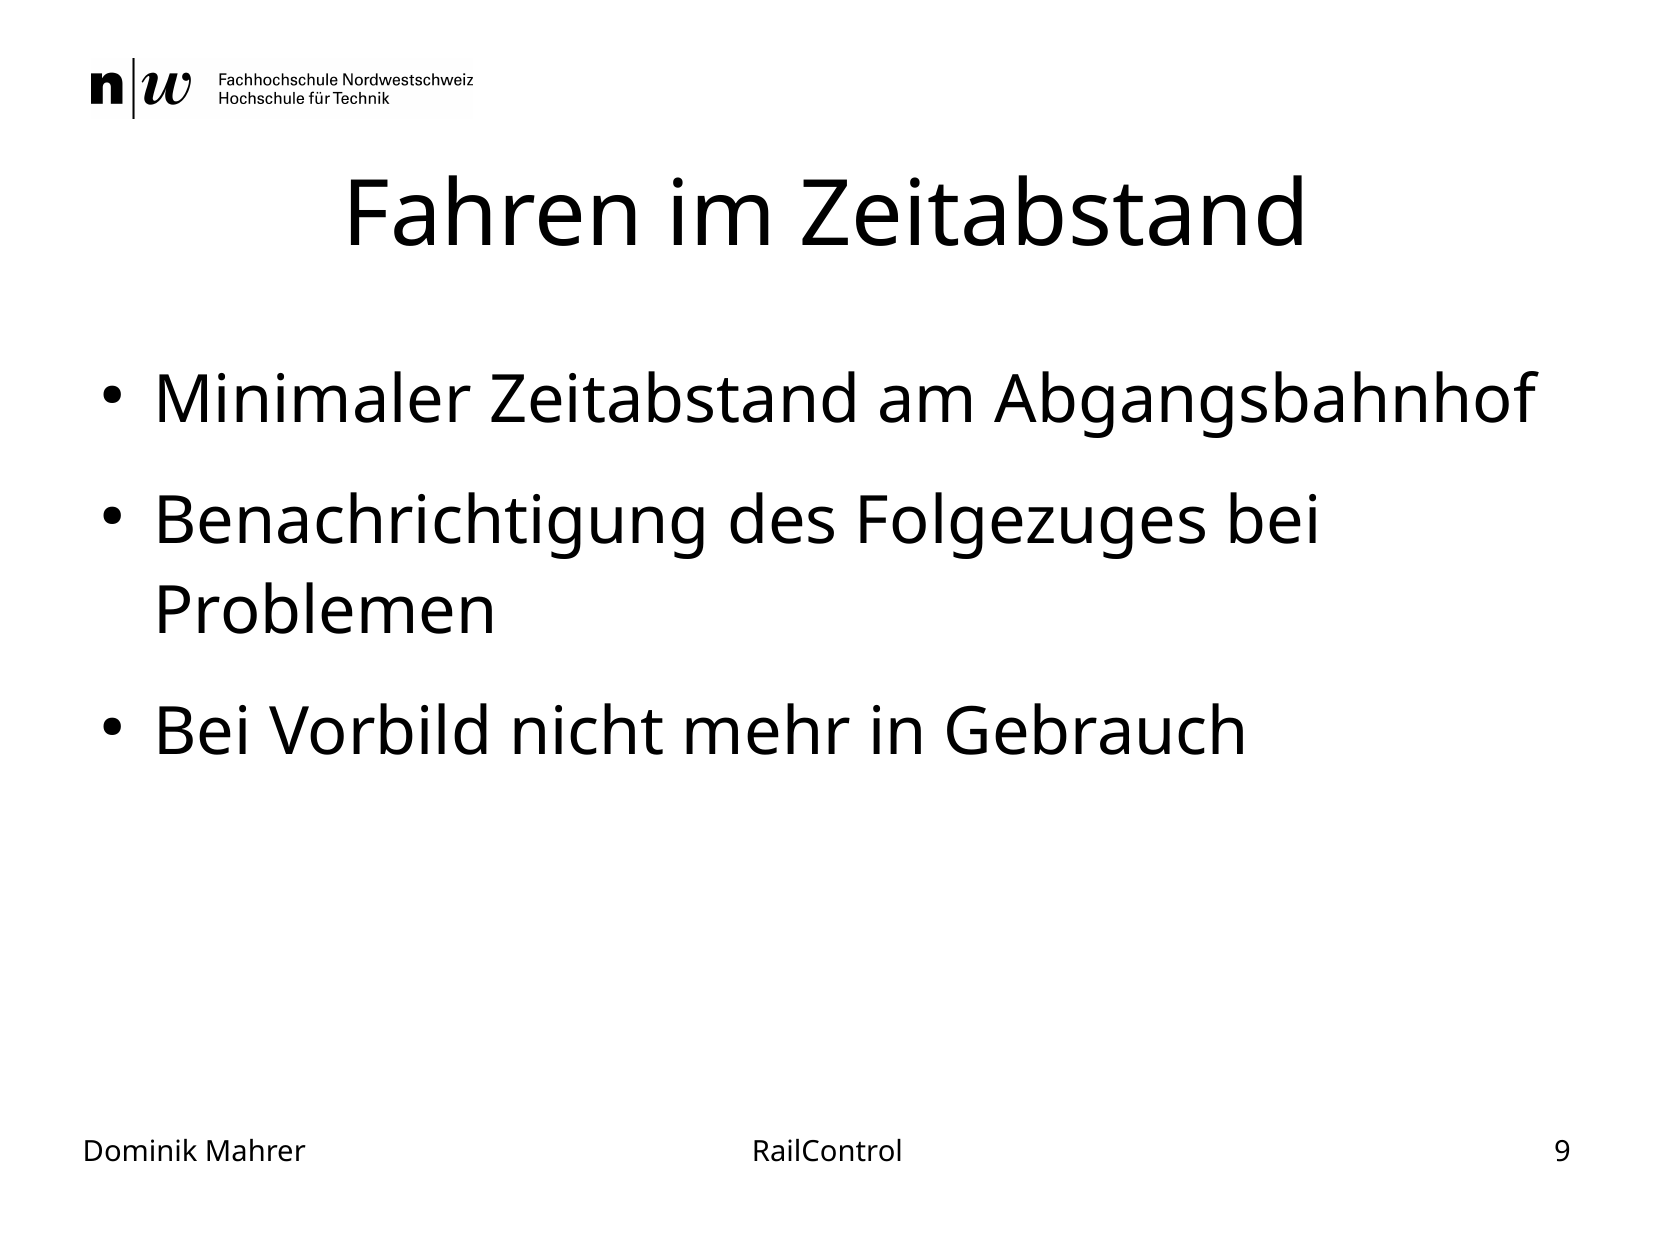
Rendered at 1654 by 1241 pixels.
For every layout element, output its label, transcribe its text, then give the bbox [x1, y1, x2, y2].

picture [91, 58, 473, 119]
title Fahren im Zeitabstand [82, 153, 1571, 267]
list Minimaler Zeitabstand am Abgangsbahnhof Benachrichtigung des Folgezuges bei Problemen Bei Vorbild nicht mehr in Gebrauch [82, 351, 1571, 1063]
